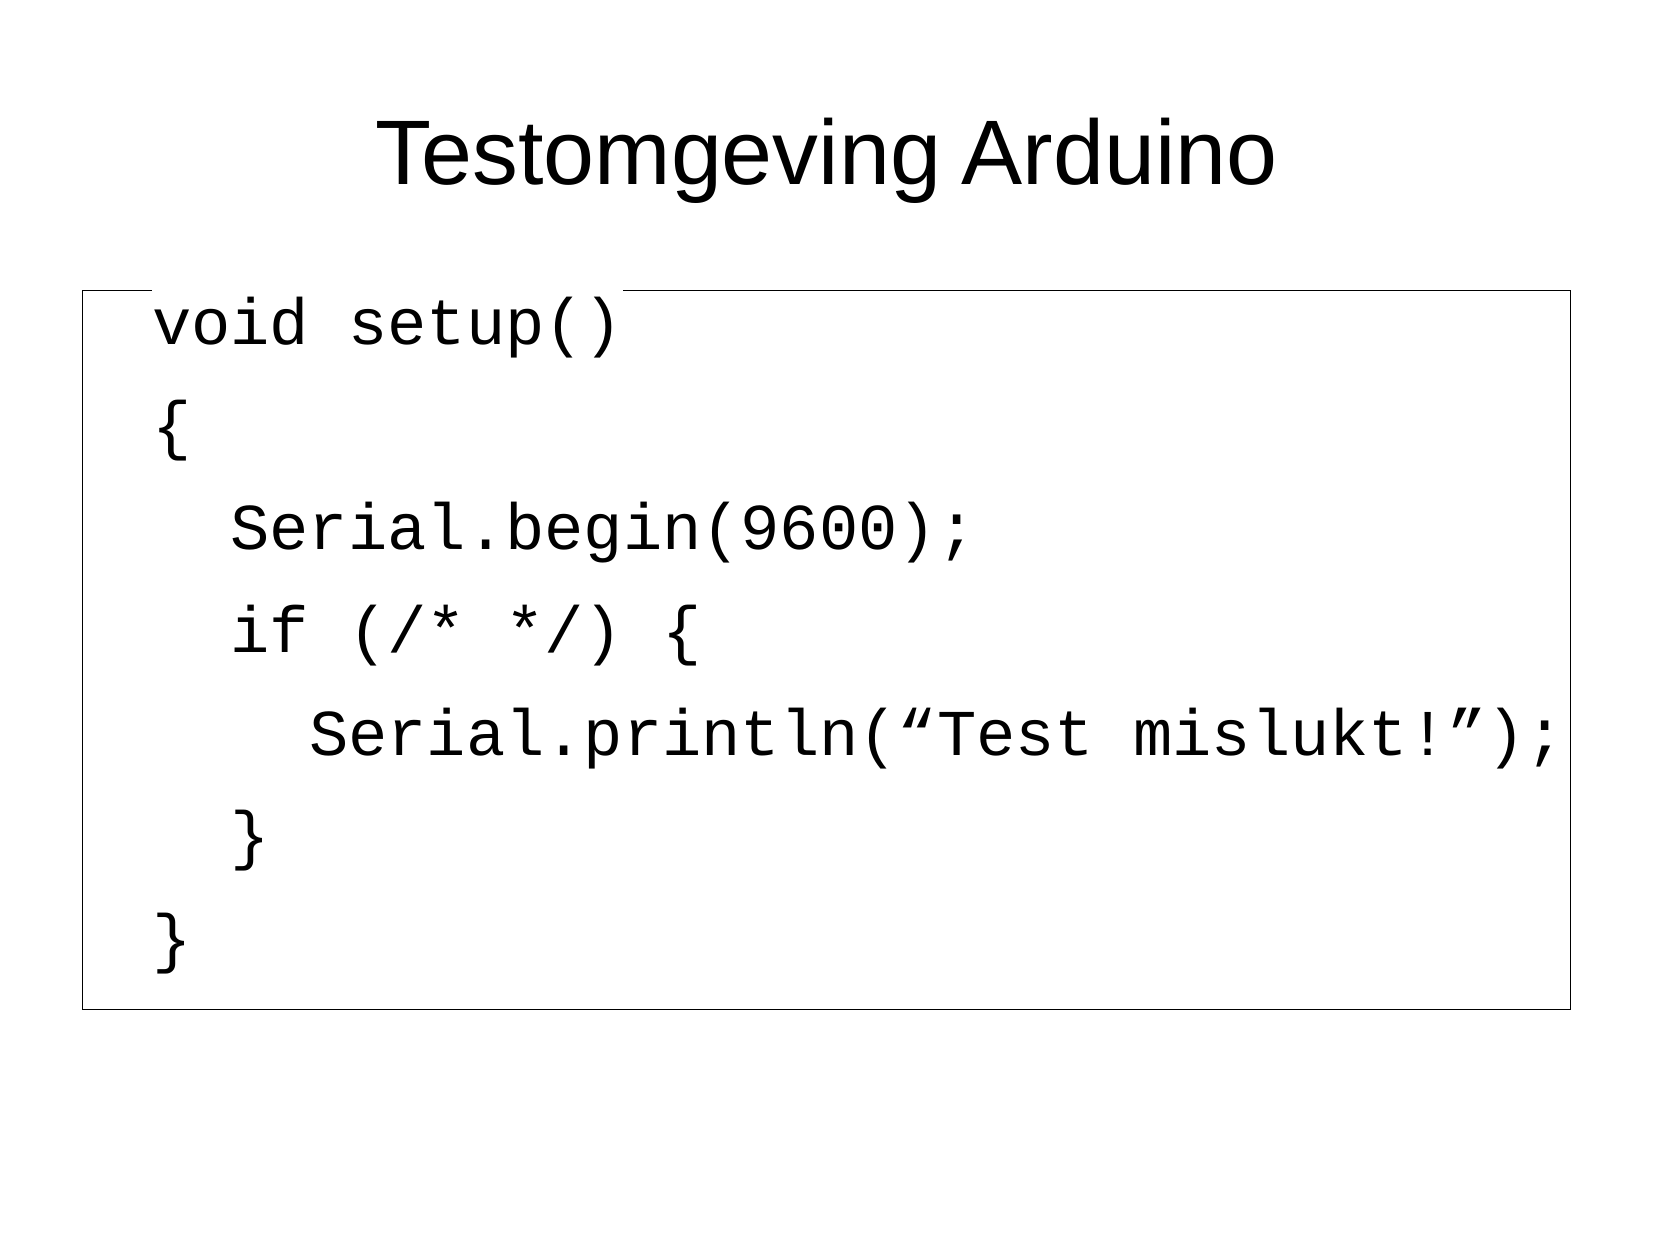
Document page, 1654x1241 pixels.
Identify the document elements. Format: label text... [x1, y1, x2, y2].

list void setup() { Serial.begin(9600); if (/* */) { Serial.println(“Test mislukt!”); } } [82, 290, 1571, 1010]
title Testomgeving Arduino [82, 49, 1571, 257]
